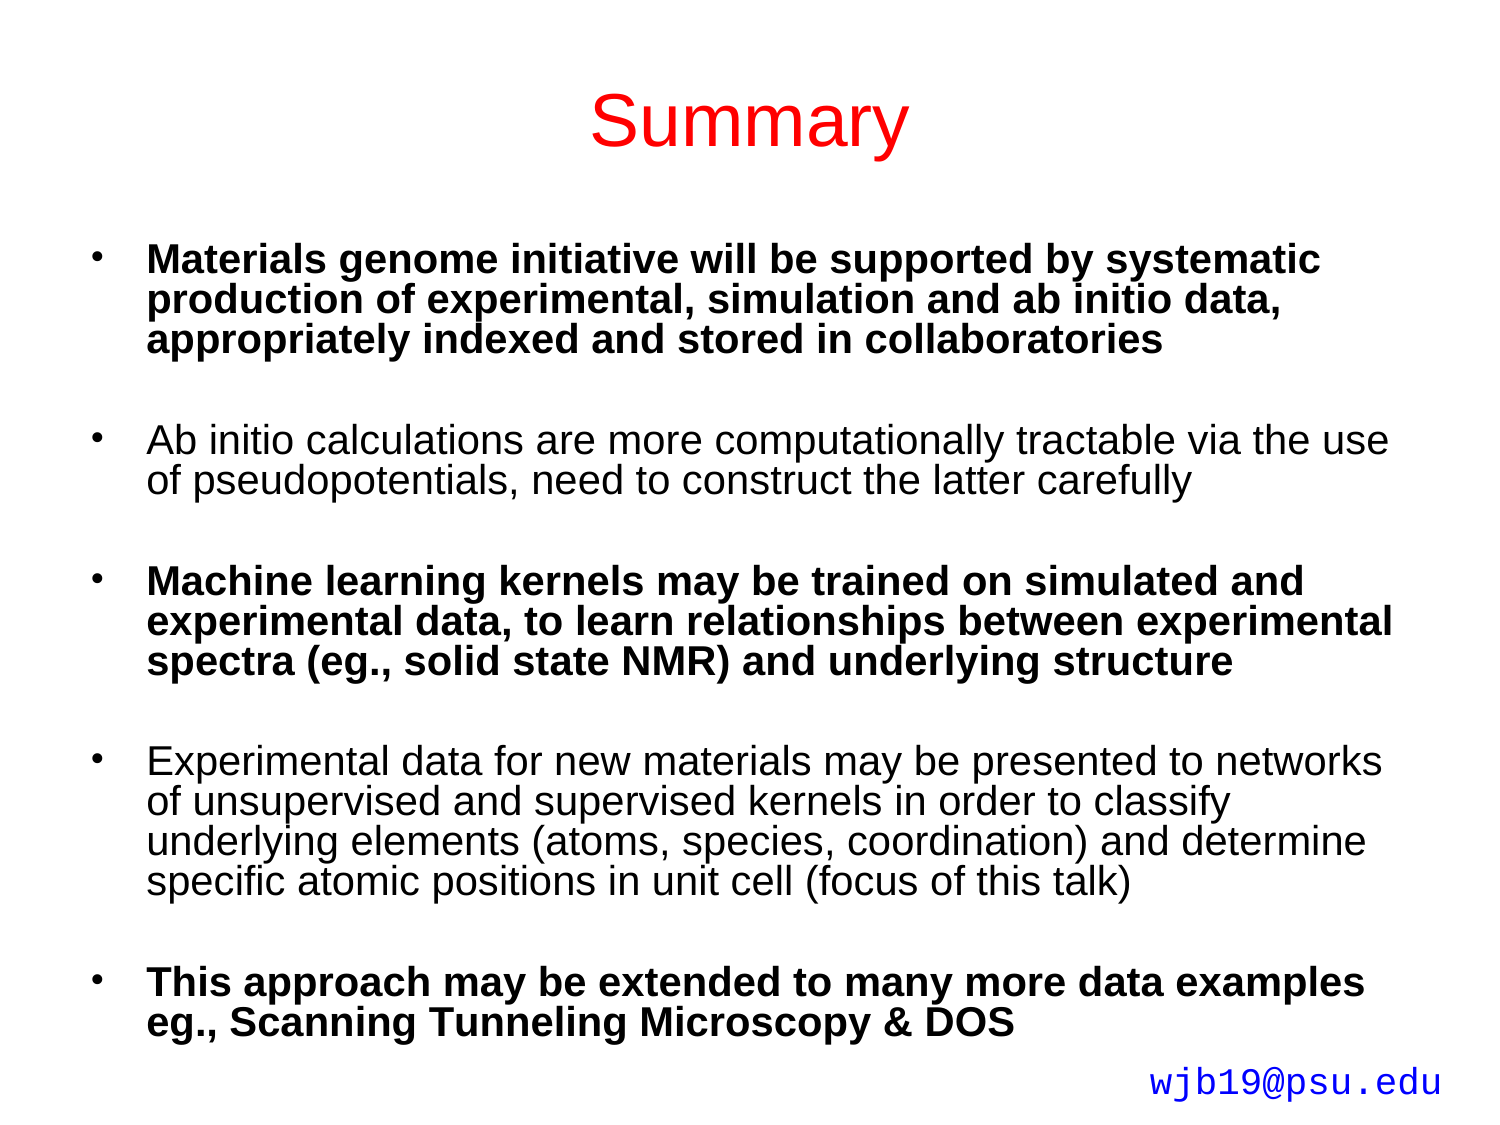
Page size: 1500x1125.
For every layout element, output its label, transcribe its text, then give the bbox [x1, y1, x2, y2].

text_box wjb19@psu.edu [1086, 1050, 1500, 1125]
title Summary [112, 23, 1388, 211]
list Materials genome initiative will be supported by systematic production of experimental, simulation and ab initio data, appropriately indexed and stored in collaboratories Ab initio calculations are more computationally tractable via the use of pseudopotentials, need to construct the latter carefully Machine learning kernels may be trained on simulated and experimental data, to learn relationships between experimental spectra (eg., solid state NMR) and underlying structure Experimental data for new materials may be presented to networks of unsupervised and supervised kernels in order to classify underlying elements (atoms, species, coordination) and determine specific atomic positions in unit cell (focus of this talk) This approach may be extended to many more data examples eg., Scanning Tunneling Microscopy & DOS [75, 234, 1426, 1125]
